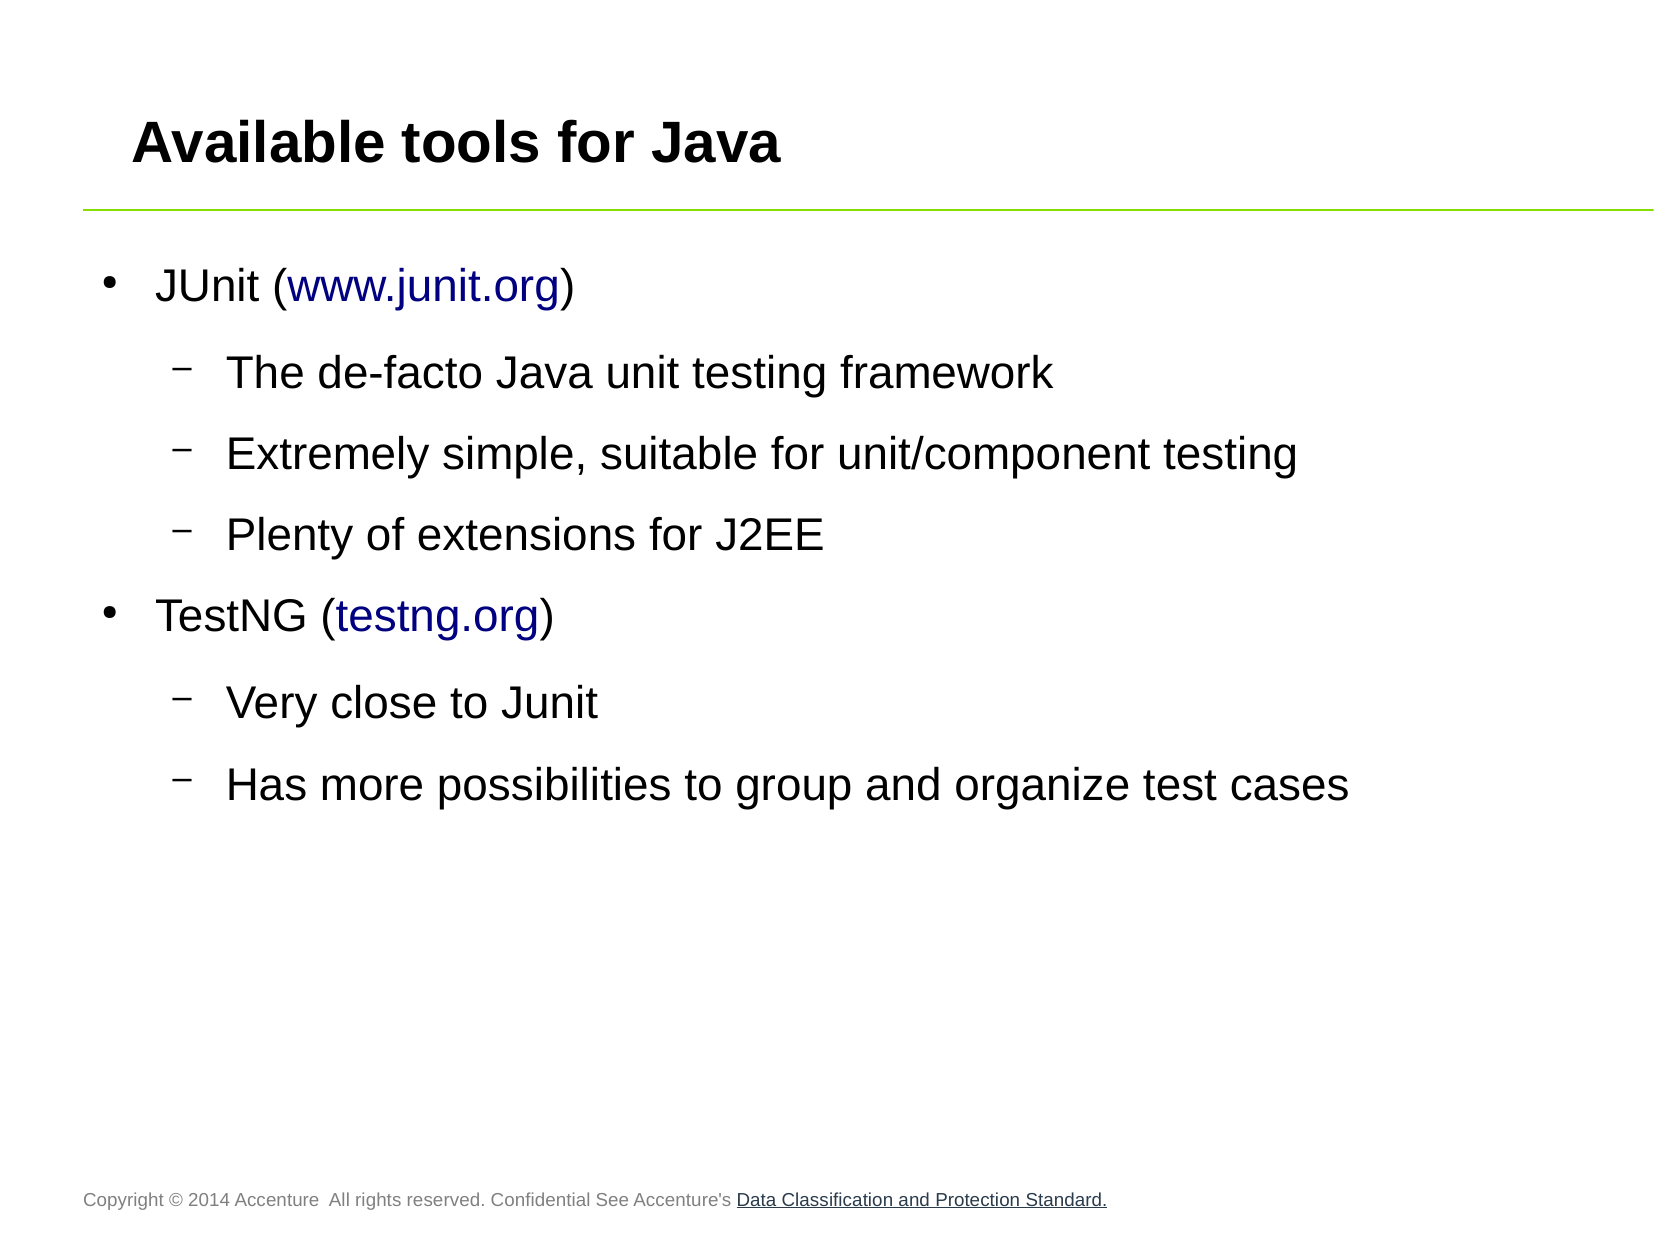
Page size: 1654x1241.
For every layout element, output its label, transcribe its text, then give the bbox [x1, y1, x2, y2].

list JUnit (www.junit.org) The de-facto Java unit testing framework Extremely simple, suitable for unit/component testing Plenty of extensions for J2EE TestNG (testng.org) Very close to Junit Has more possibilities to group and organize test cases [84, 255, 1573, 1166]
title Available tools for Java [81, 68, 1654, 211]
